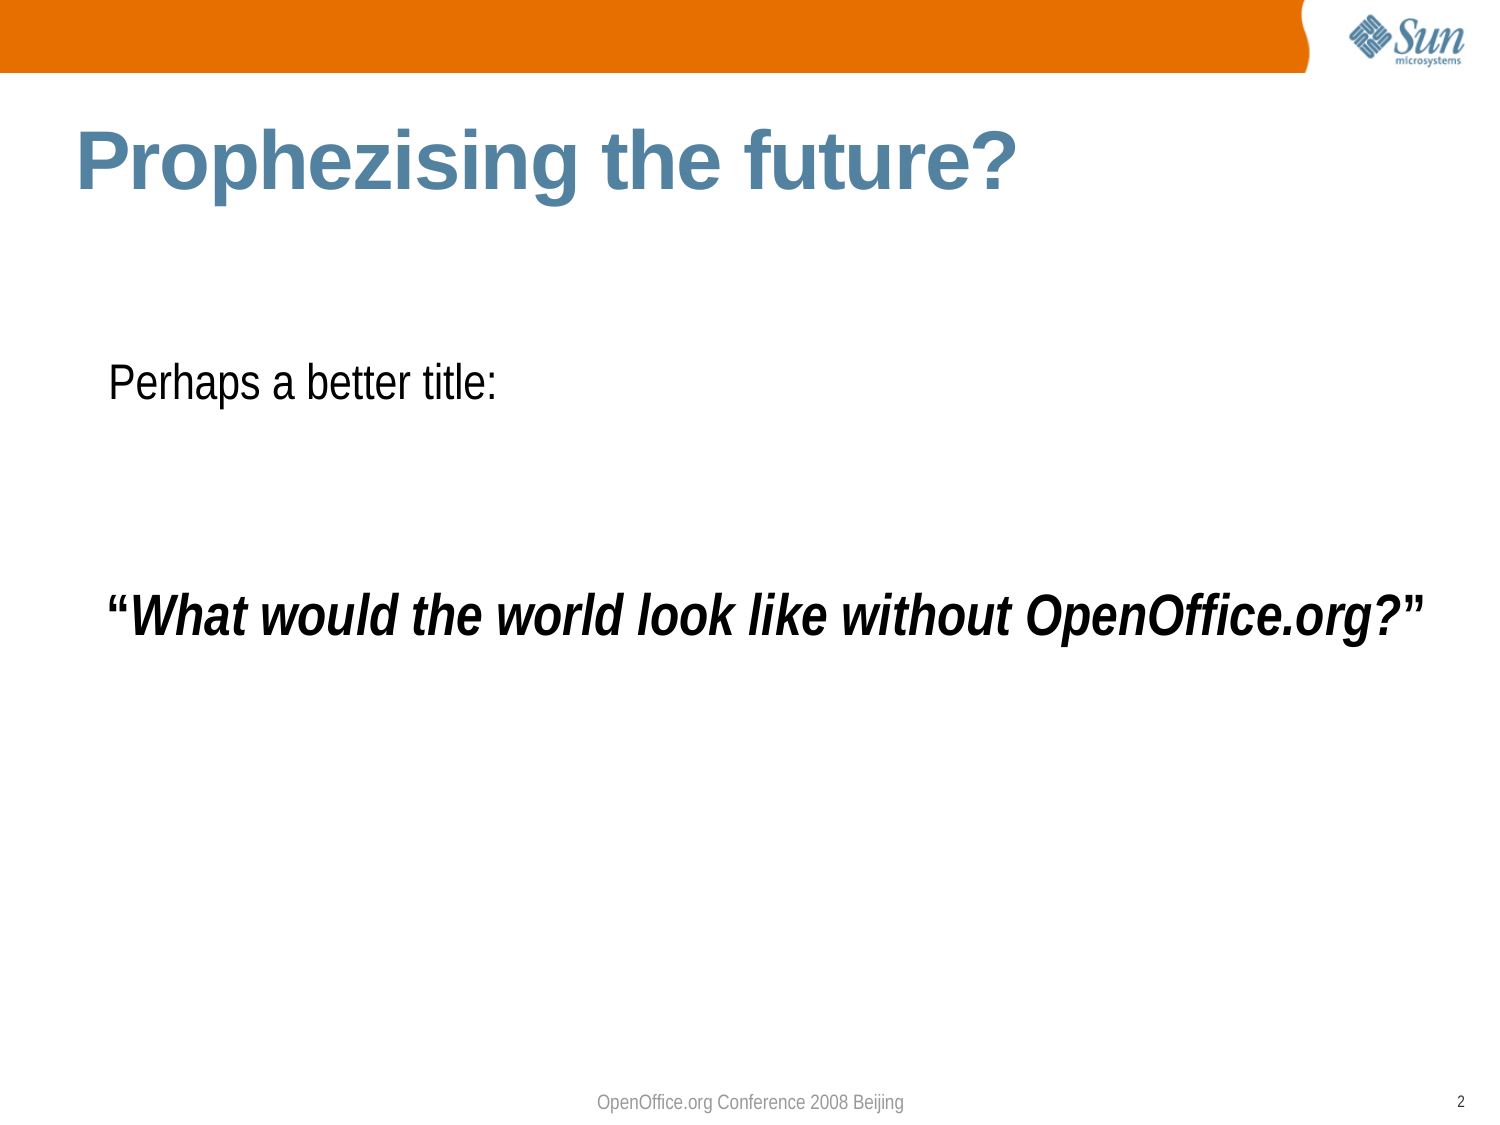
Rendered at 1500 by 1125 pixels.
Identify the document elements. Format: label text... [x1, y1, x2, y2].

picture [0, 0, 1500, 73]
text_box Perhaps a better title: [108, 360, 817, 417]
title Prophezising the future? [75, 123, 1437, 227]
text_box “What would the world look like without OpenOffice.org?” [106, 589, 1442, 656]
